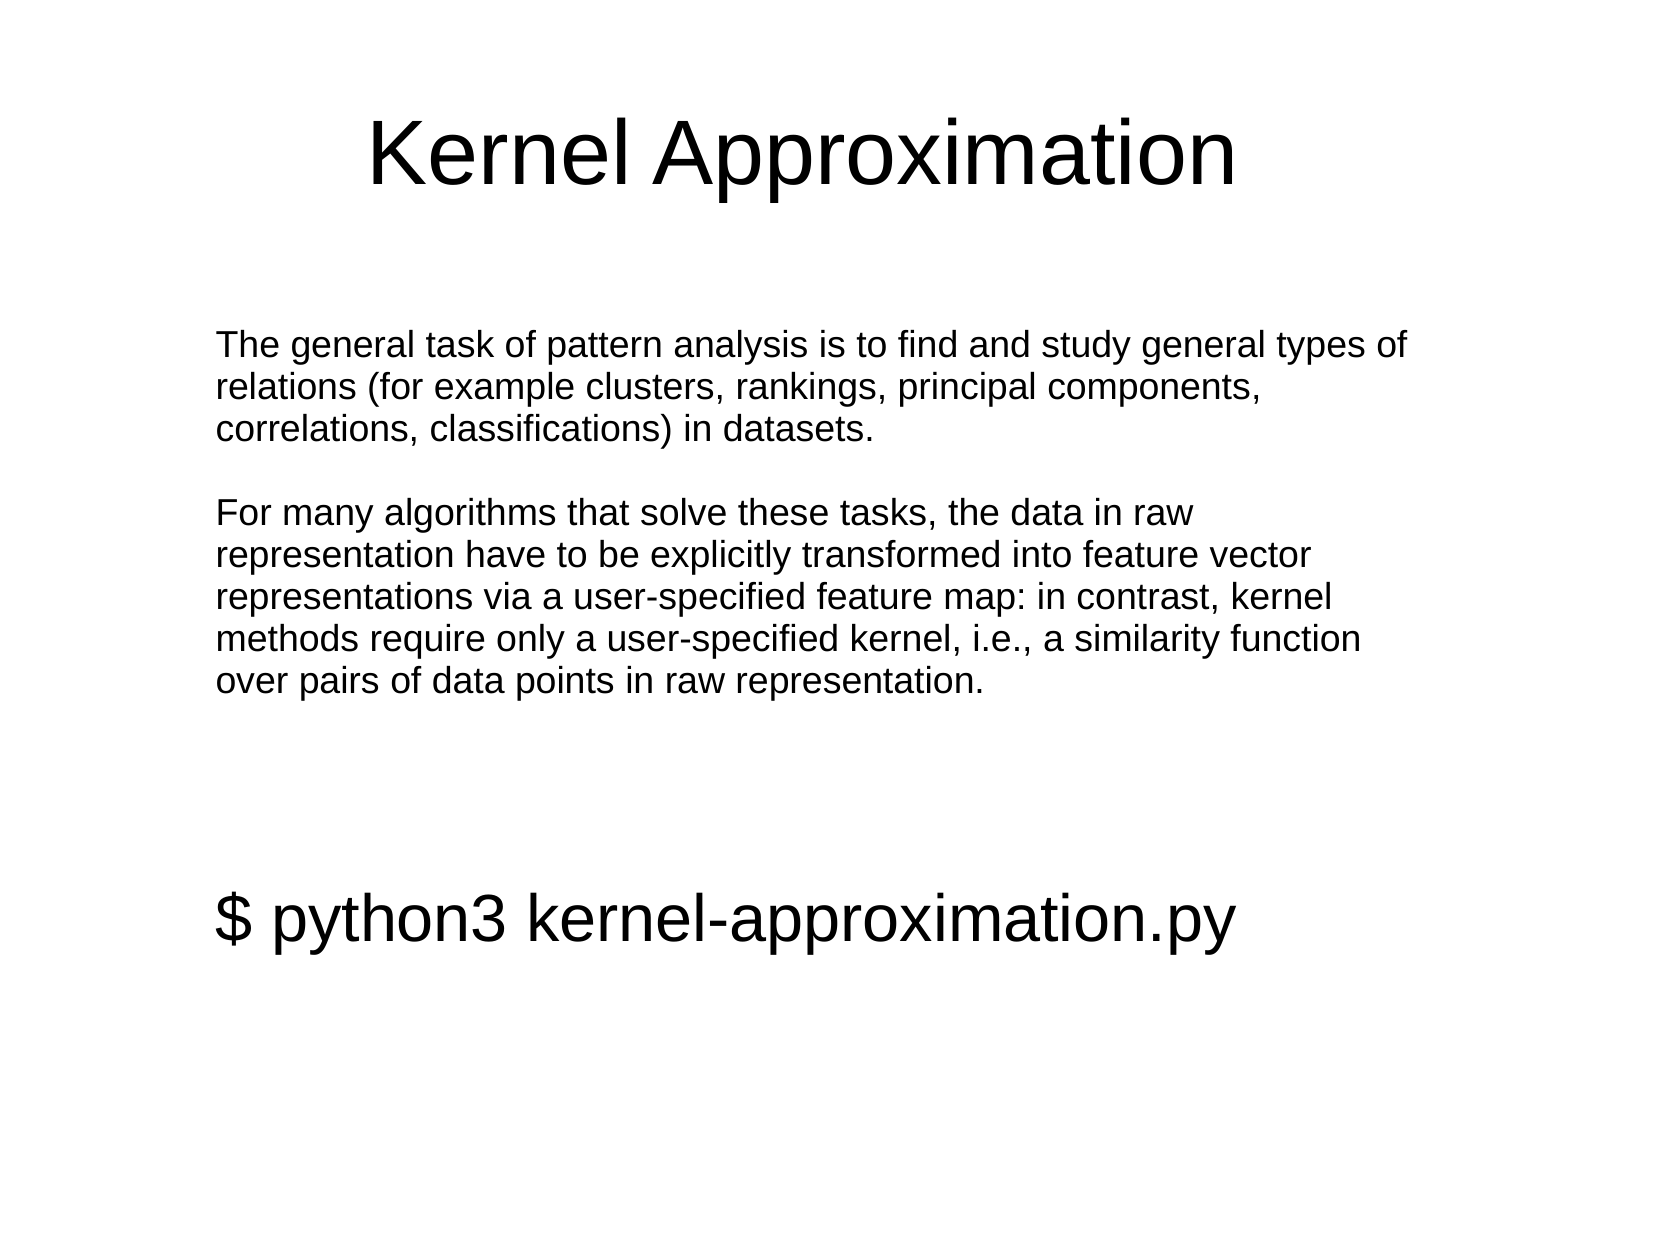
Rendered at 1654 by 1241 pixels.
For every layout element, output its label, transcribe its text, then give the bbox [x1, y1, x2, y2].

text_box The general task of pattern analysis is to find and study general types of relations (for example clusters, rankings, principal components, correlations, classifications) in datasets. For many algorithms that solve these tasks, the data in raw representation have to be explicitly transformed into feature vector representations via a user-specified feature map: in contrast, kernel methods require only a user-specified kernel, i.e., a similarity function over pairs of data points in raw representation. [200, 315, 1430, 709]
text_box $ python3 kernel-approximation.py [200, 874, 1501, 1114]
title Kernel Approximation [59, 49, 1548, 257]
